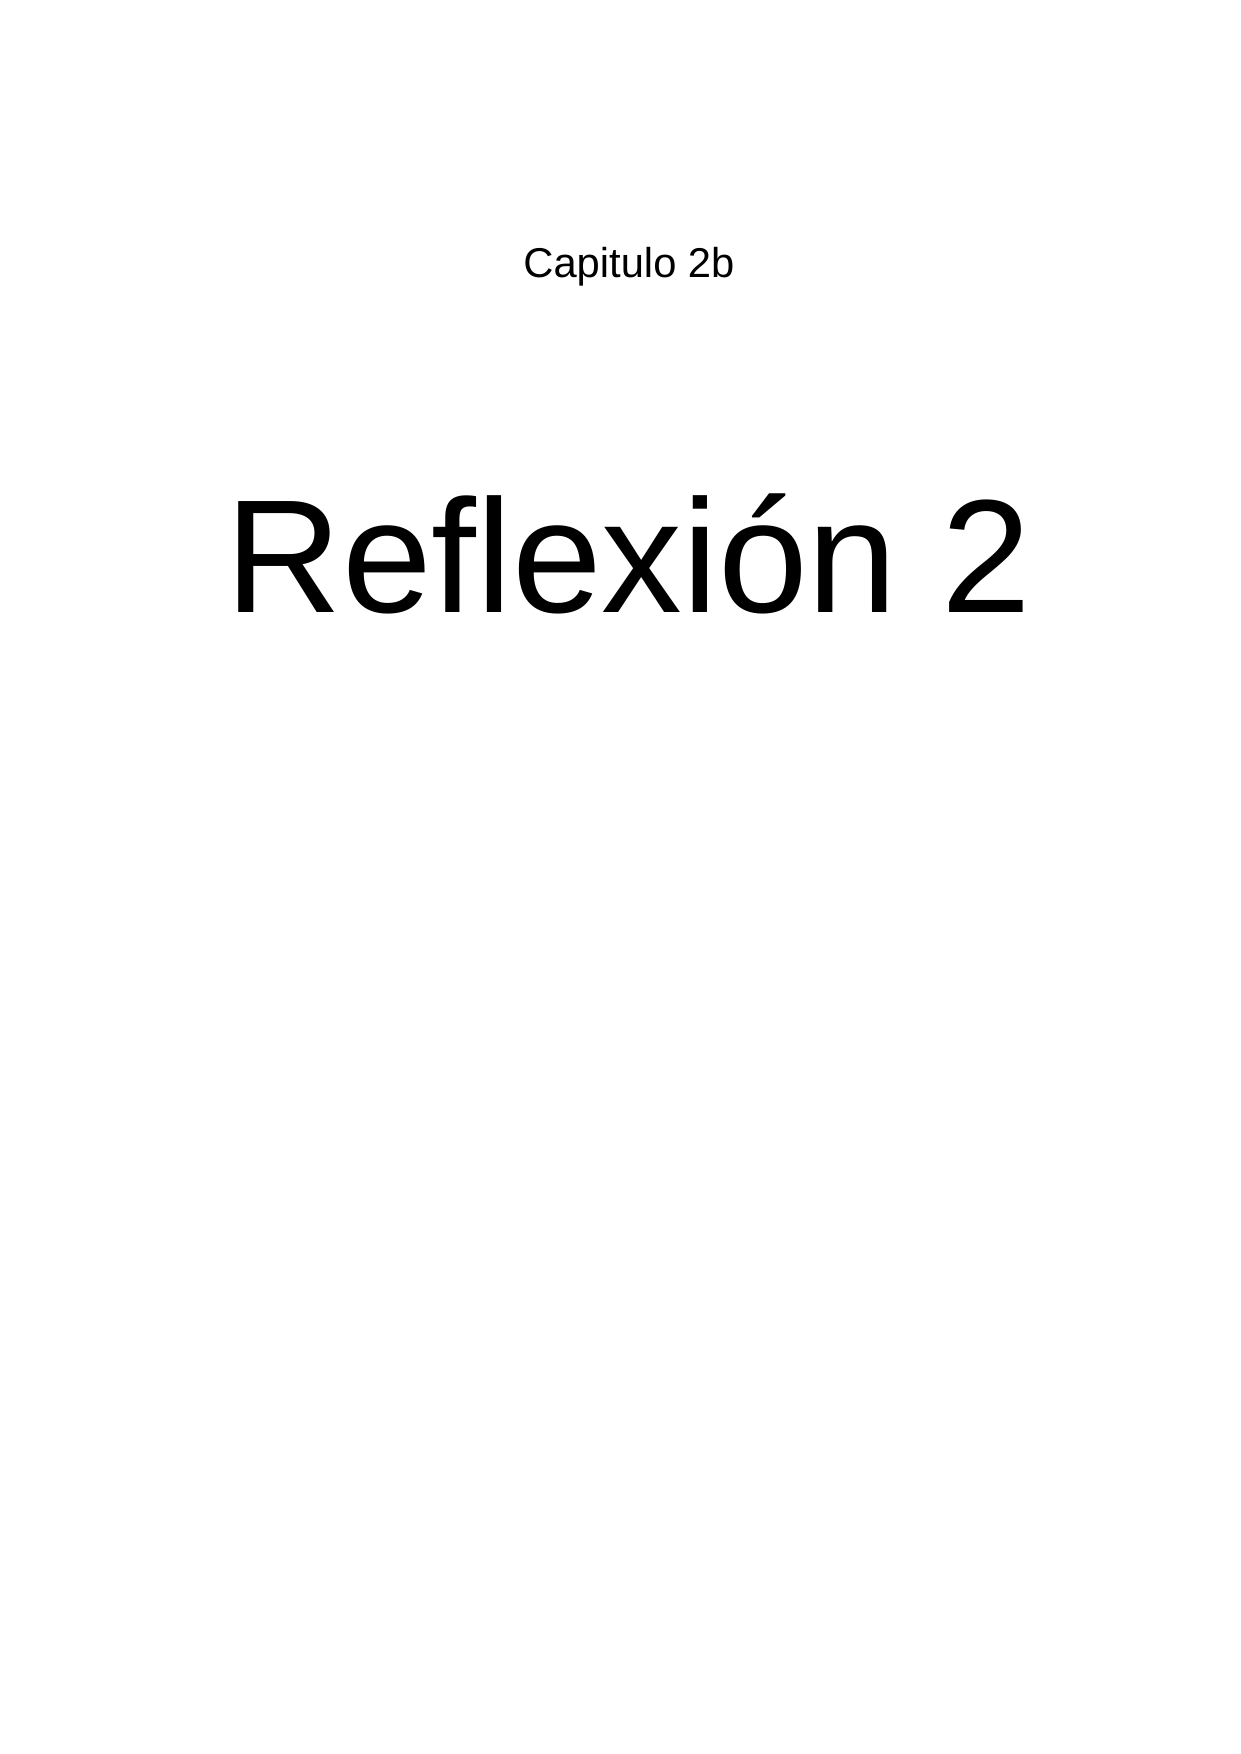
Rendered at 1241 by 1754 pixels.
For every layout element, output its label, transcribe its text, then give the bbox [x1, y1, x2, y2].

title Capitulo 2b Reflexión 2 [124, 239, 1134, 647]
